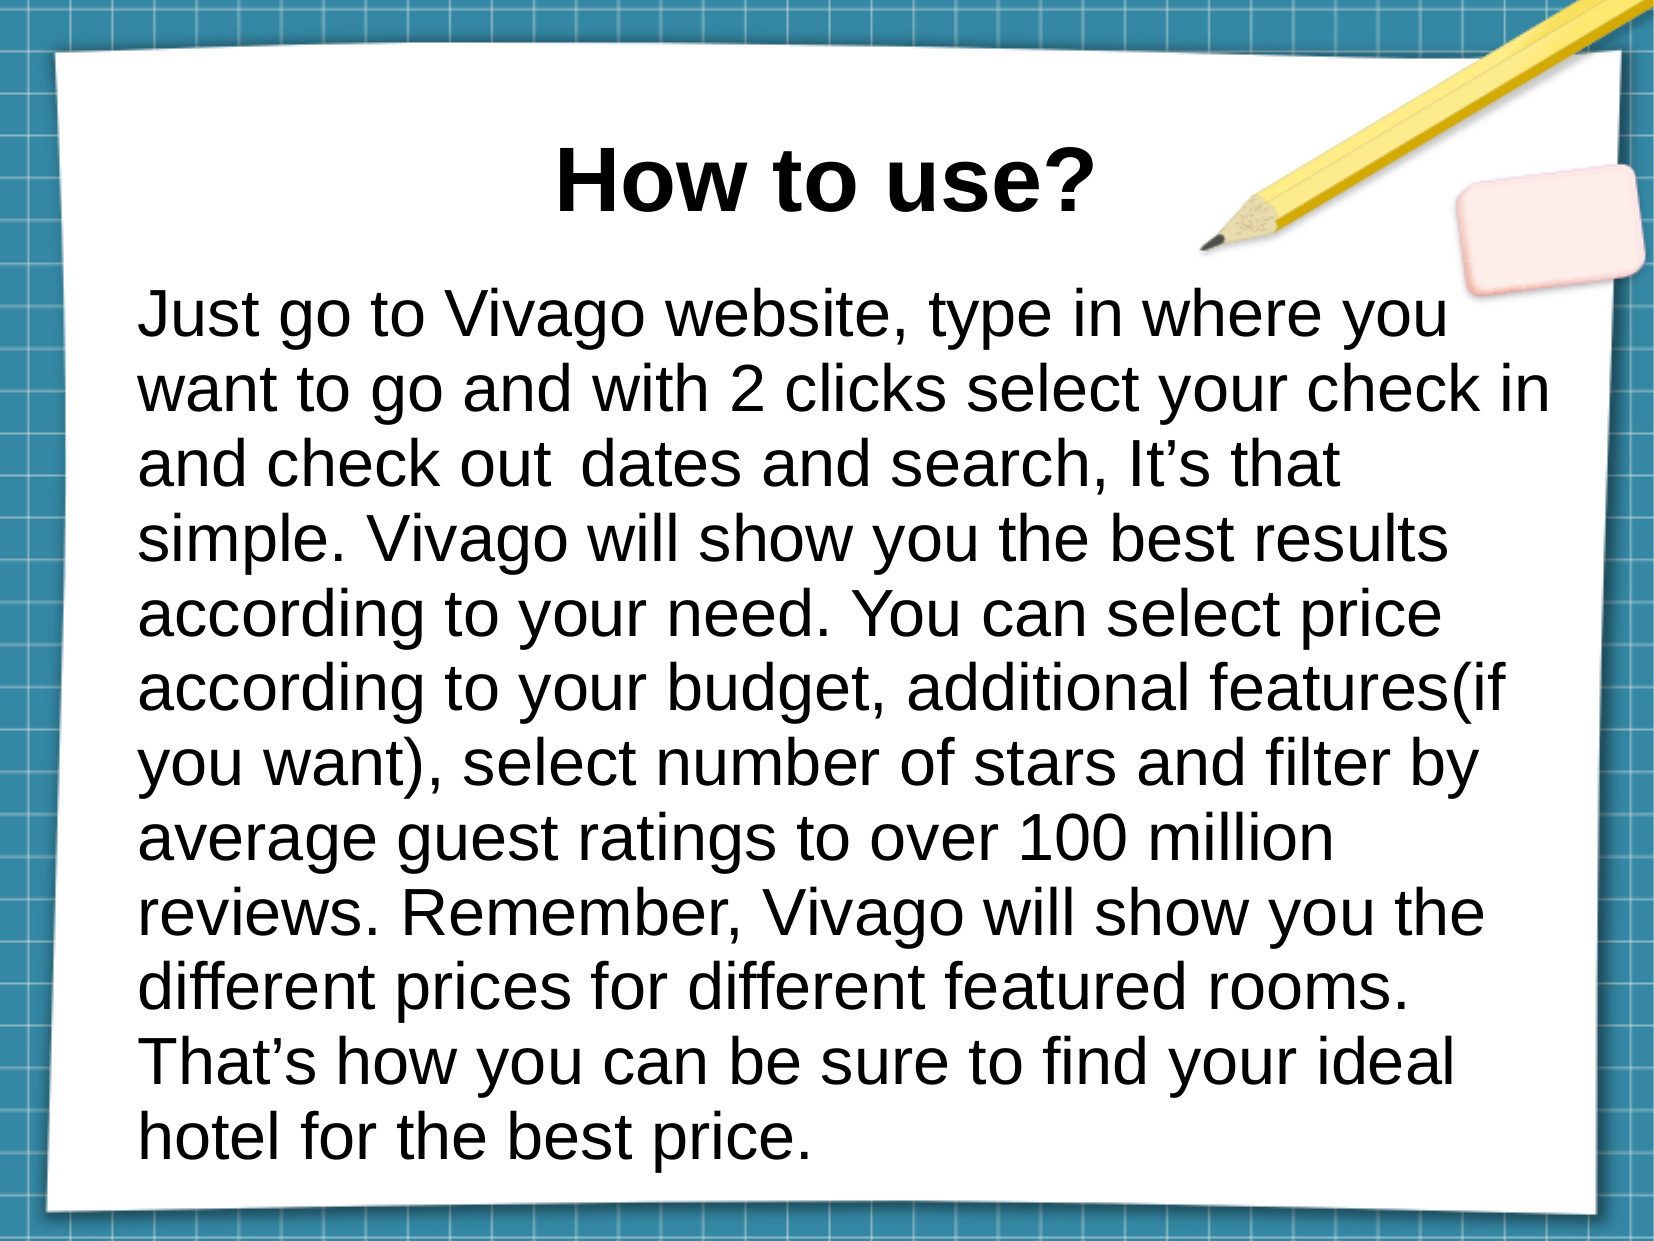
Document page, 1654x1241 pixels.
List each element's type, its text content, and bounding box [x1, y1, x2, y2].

title How to use? [82, 76, 1571, 284]
text_box Just go to Vivago website, type in where you want to go and with 2 clicks select your check in and check out dates and search, It’s that simple. Vivago will show you the best results according to your need. You can select price according to your budget, additional features(if you want), select number of stars and filter by average guest ratings to over 100 million reviews. Remember, Vivago will show you the different prices for different featured rooms. That’s how you can be sure to find your ideal hotel for the best price. [122, 269, 1583, 1182]
picture [0, 0, 1654, 1241]
